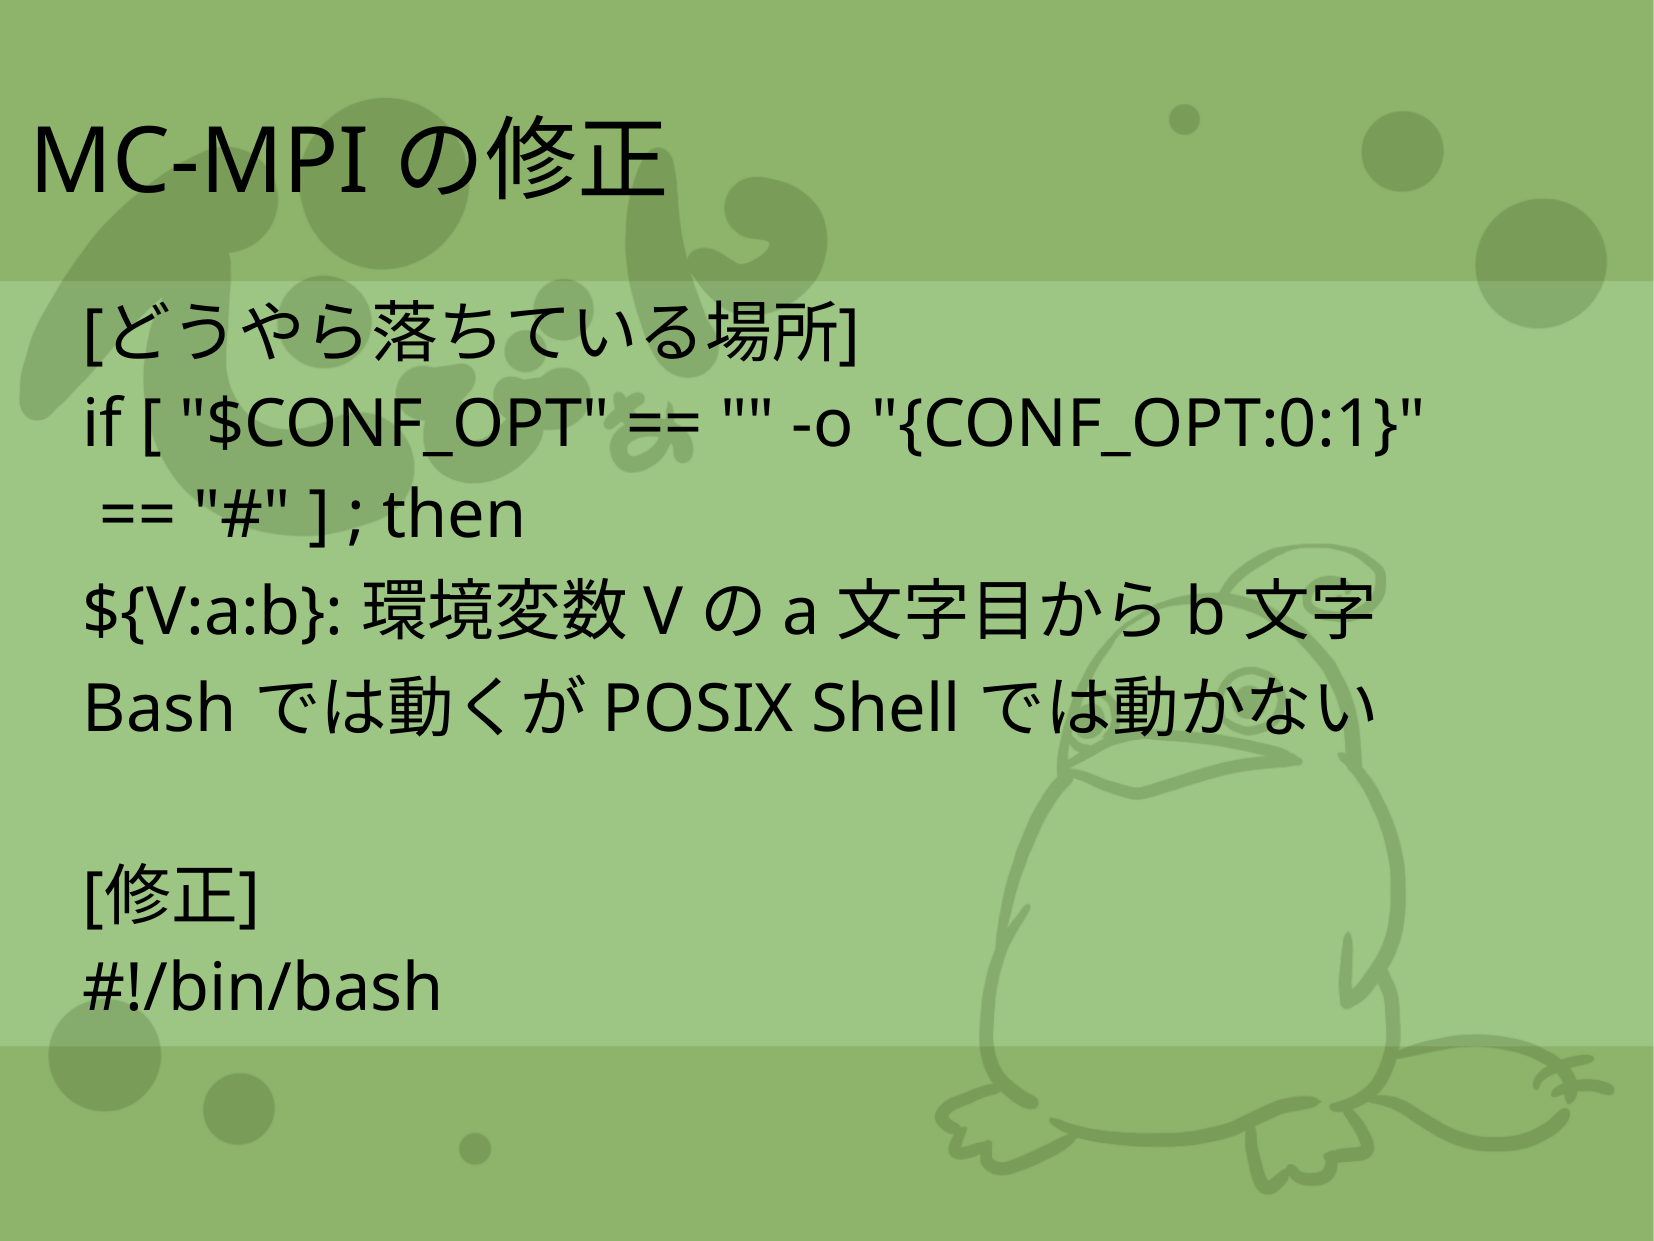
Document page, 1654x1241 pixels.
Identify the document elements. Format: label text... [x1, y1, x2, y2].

picture [0, 0, 1654, 1241]
title MC-MPI の修正 [29, 56, 1625, 250]
subtitle [どうやら落ちている場所] if [ "$CONF_OPT" == "" -o "{CONF_OPT:0:1}" == "#" ] ; then ${V:a:b}: 環境変数 V の a 文字目から b 文字 Bash では動くが POSIX Shell では動かない [修正] #!/bin/bash [82, 273, 1571, 1125]
